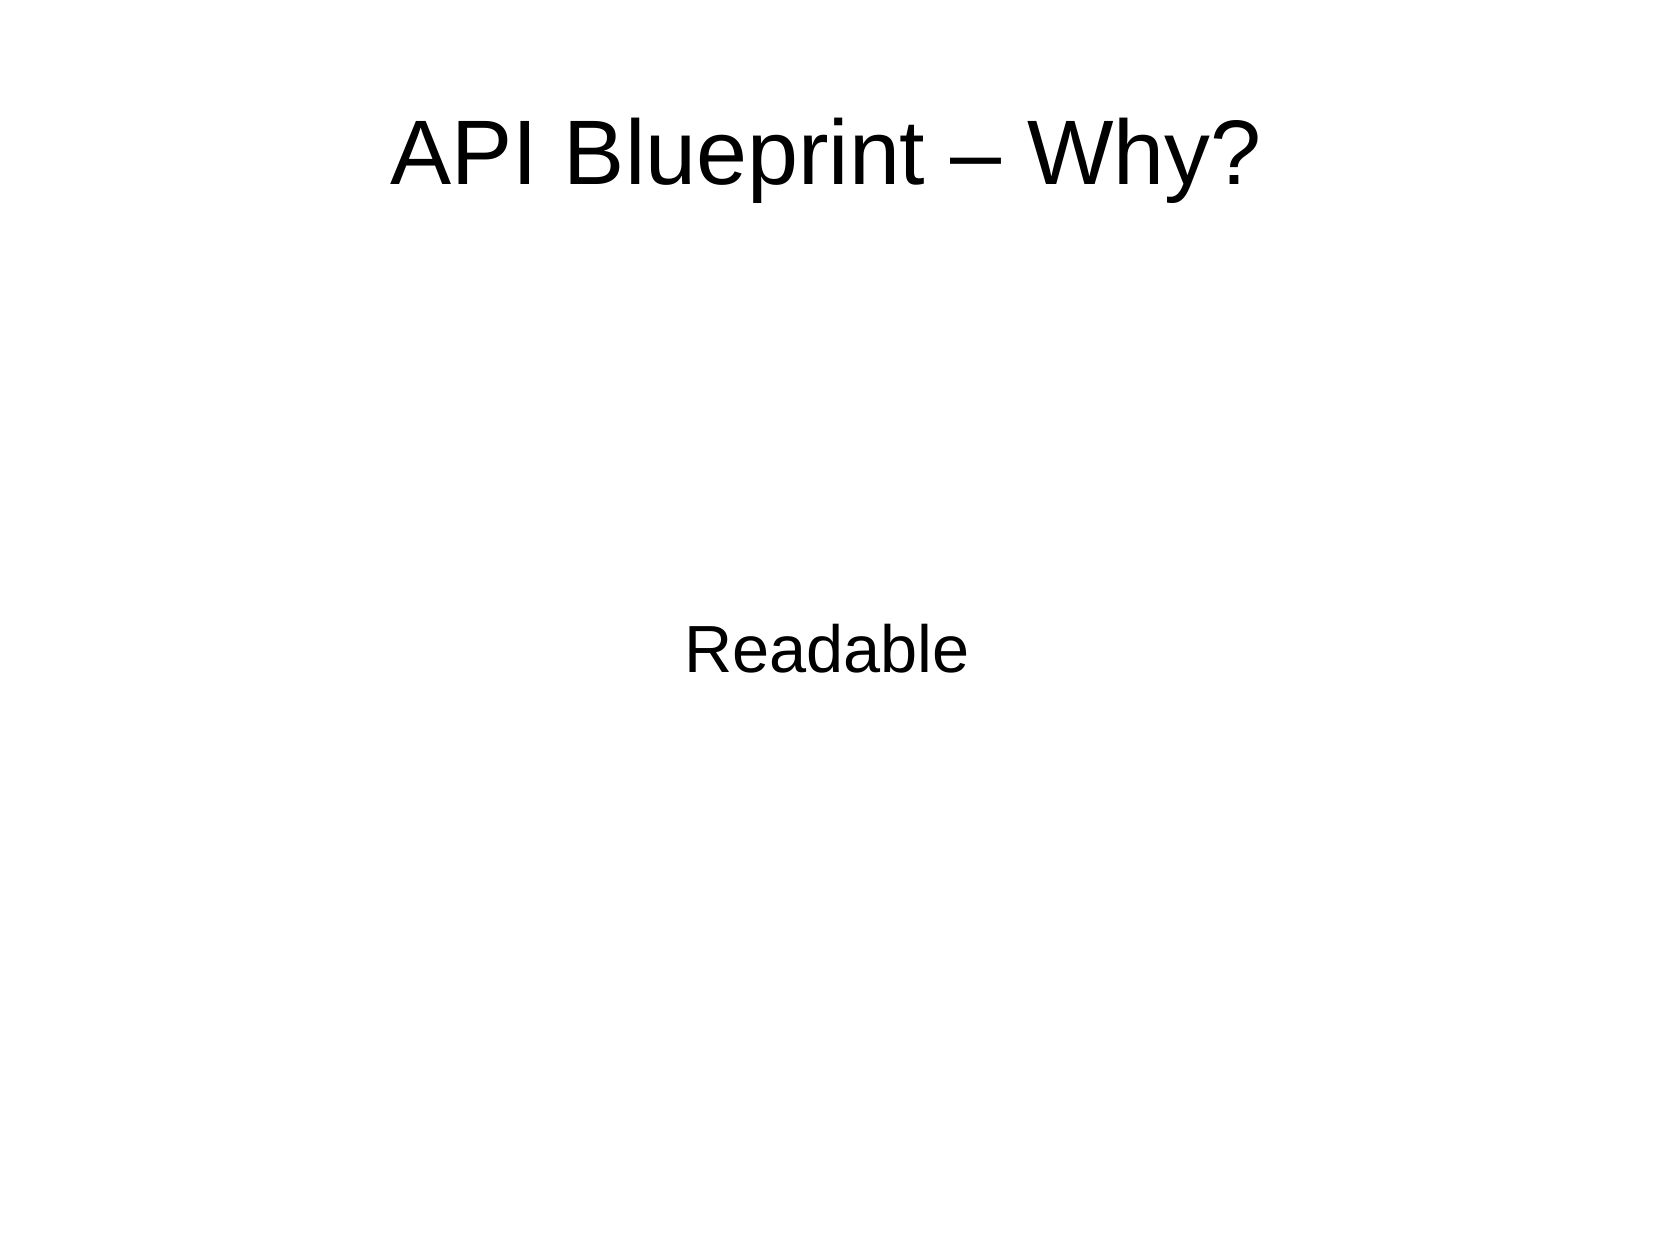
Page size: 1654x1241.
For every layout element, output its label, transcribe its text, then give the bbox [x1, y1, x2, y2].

title API Blueprint – Why? [82, 49, 1571, 257]
text_box Readable [82, 290, 1571, 1010]
